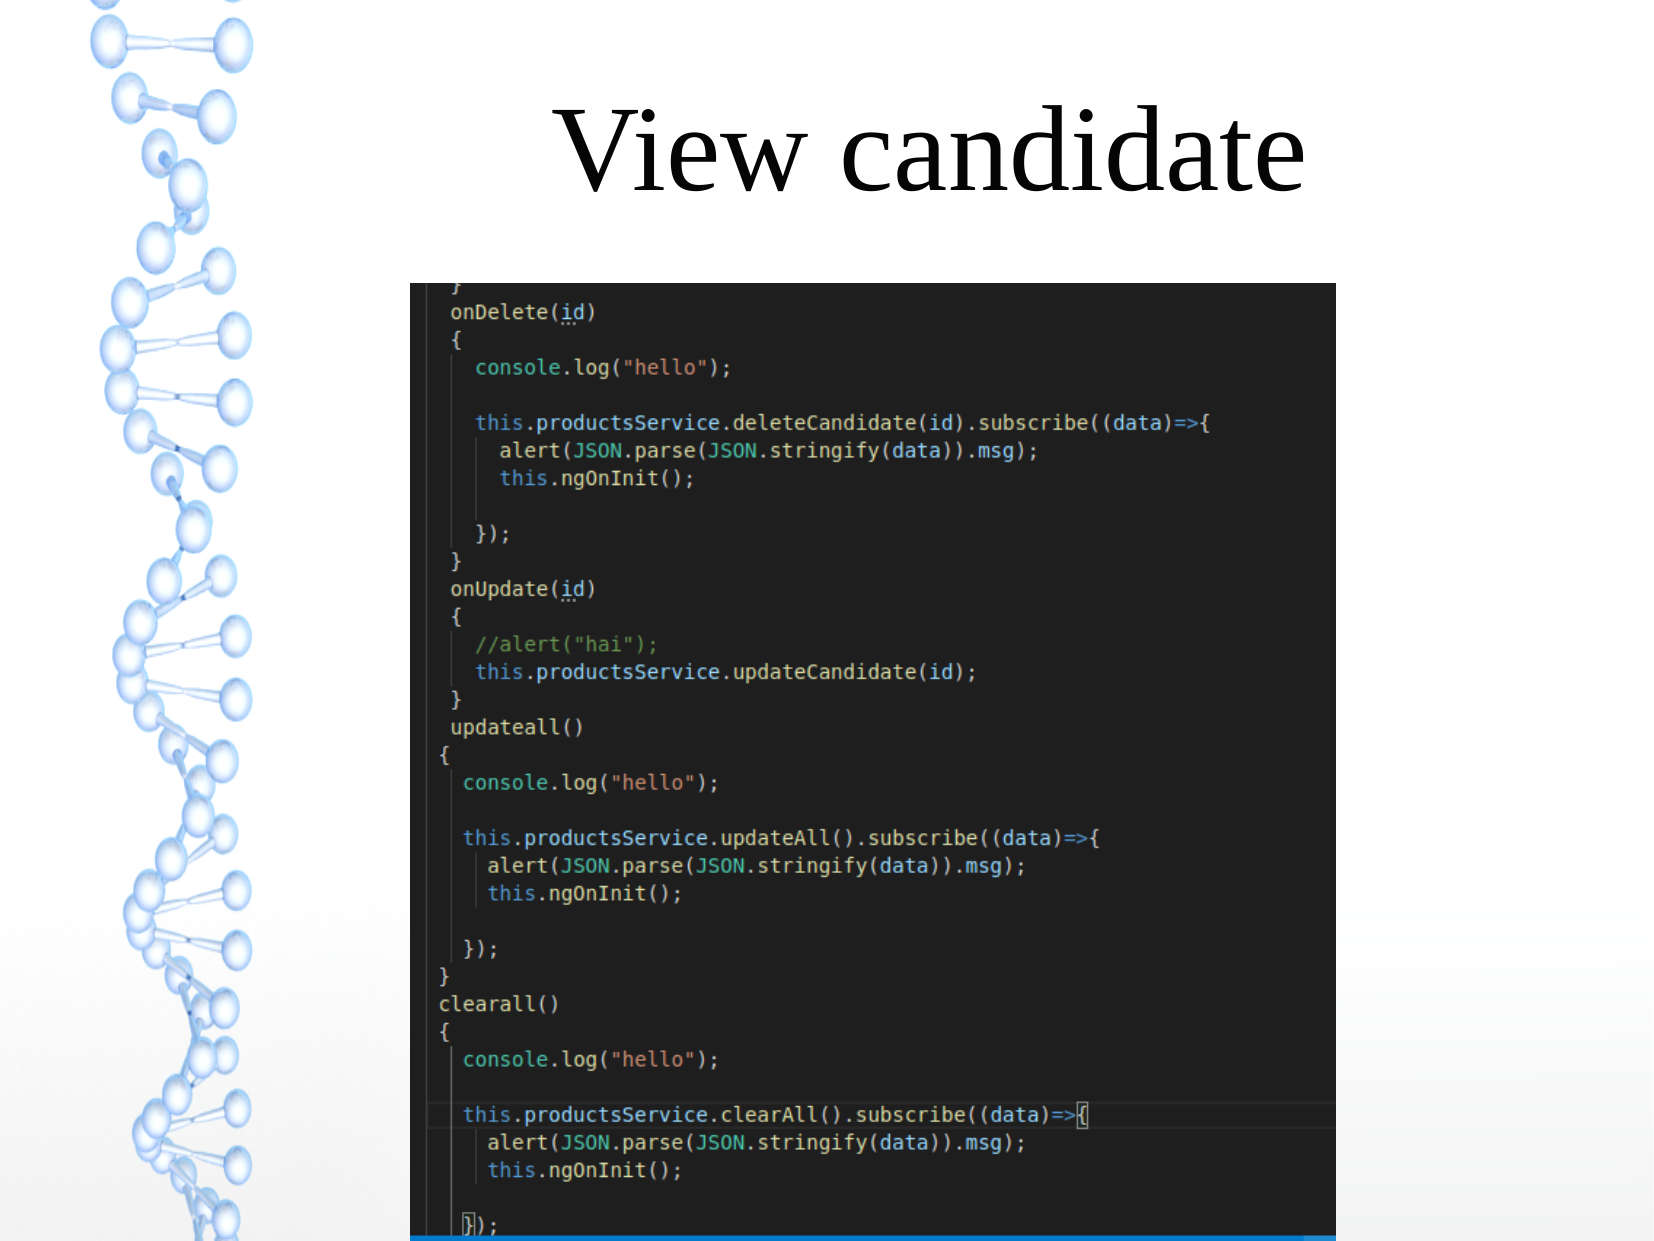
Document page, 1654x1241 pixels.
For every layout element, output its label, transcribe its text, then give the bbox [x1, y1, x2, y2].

title View candidate [265, 47, 1595, 252]
picture [0, 0, 1654, 1241]
